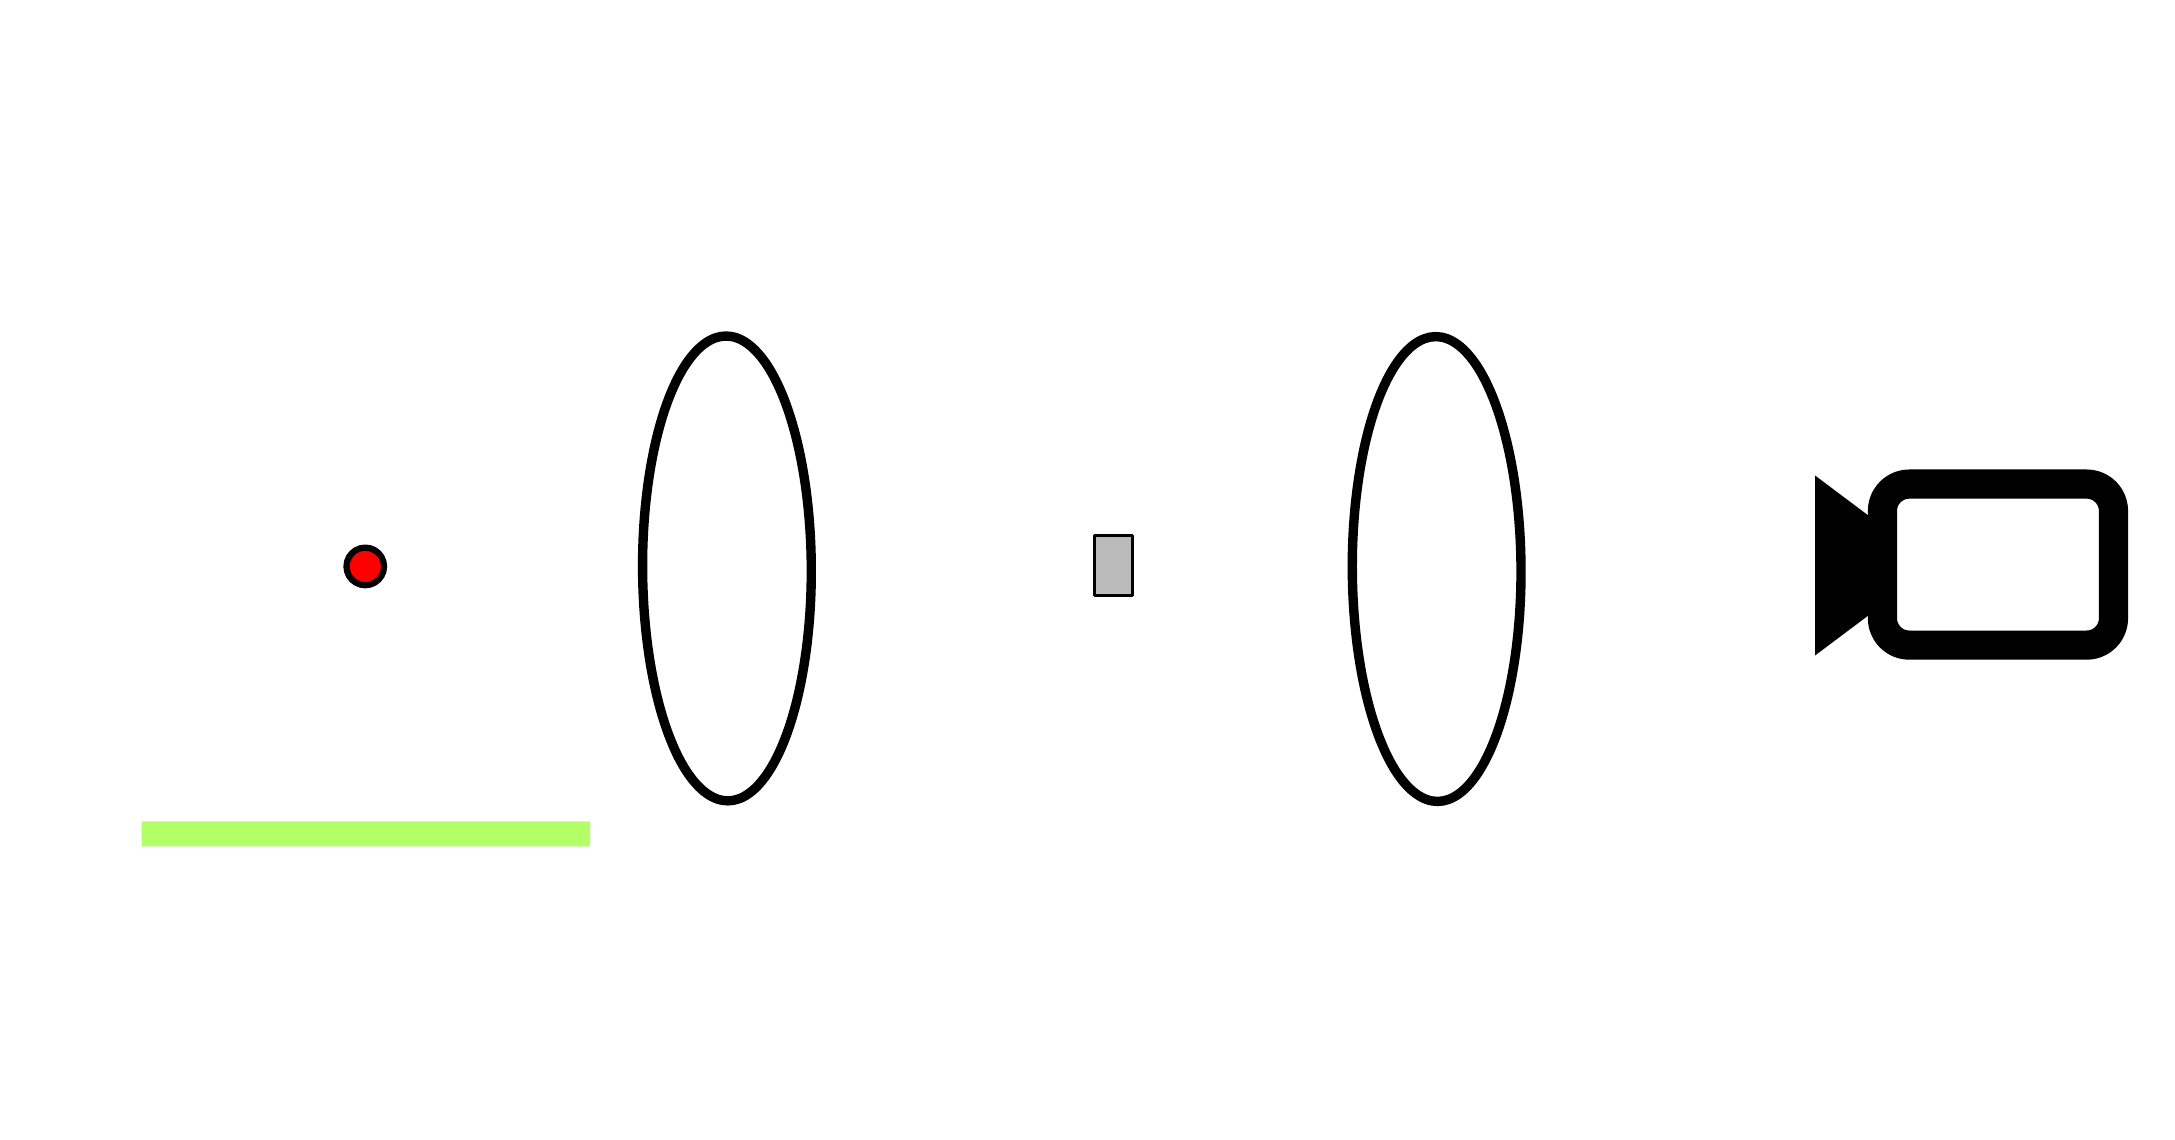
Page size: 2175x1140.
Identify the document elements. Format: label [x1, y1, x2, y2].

text_box [346, 547, 385, 586]
text_box [1094, 535, 1133, 596]
text_box [1882, 484, 2114, 646]
text_box [1352, 336, 1522, 802]
text_box [642, 336, 812, 801]
text_box [1815, 475, 1876, 656]
